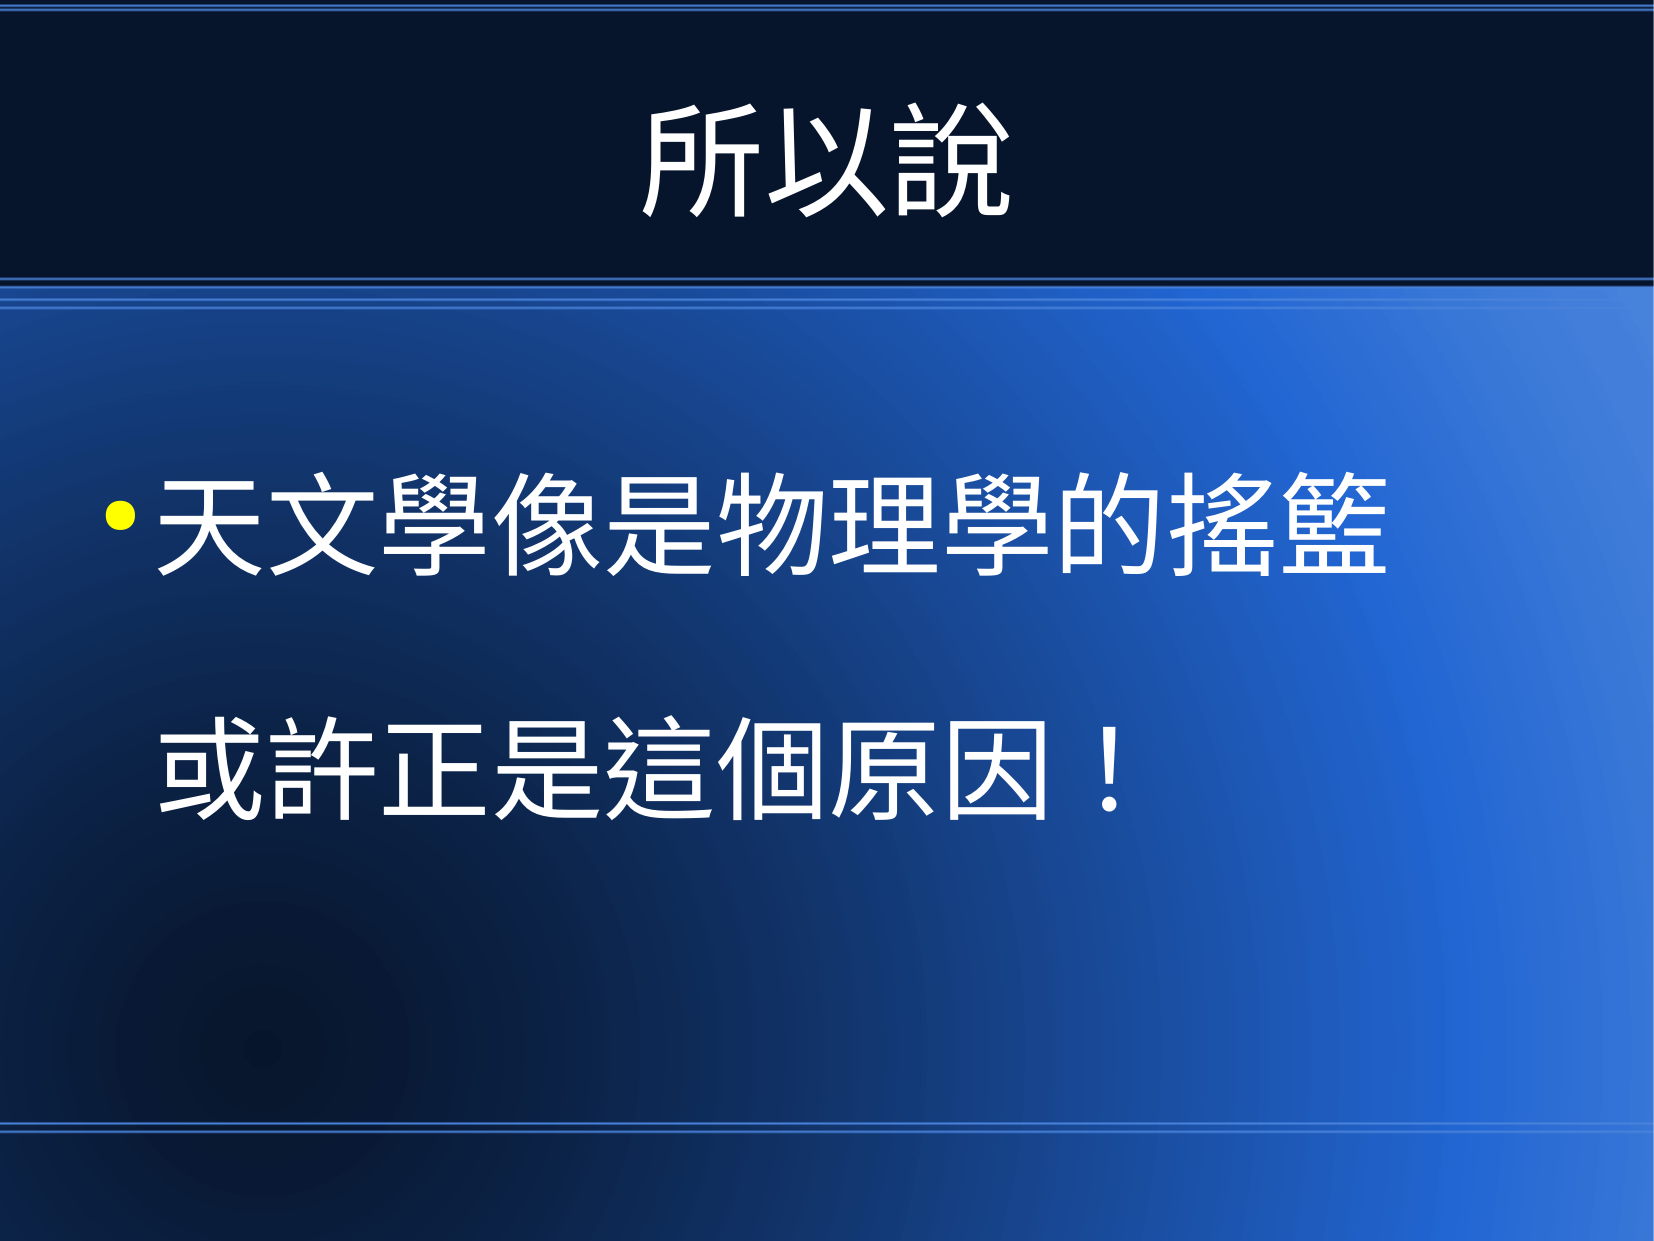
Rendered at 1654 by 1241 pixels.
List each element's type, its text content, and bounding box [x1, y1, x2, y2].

title 所以說 [82, 49, 1571, 257]
picture [0, 0, 1654, 1241]
list 天文學像是物理學的搖籃 或許正是這個原因！ [82, 355, 1571, 1241]
